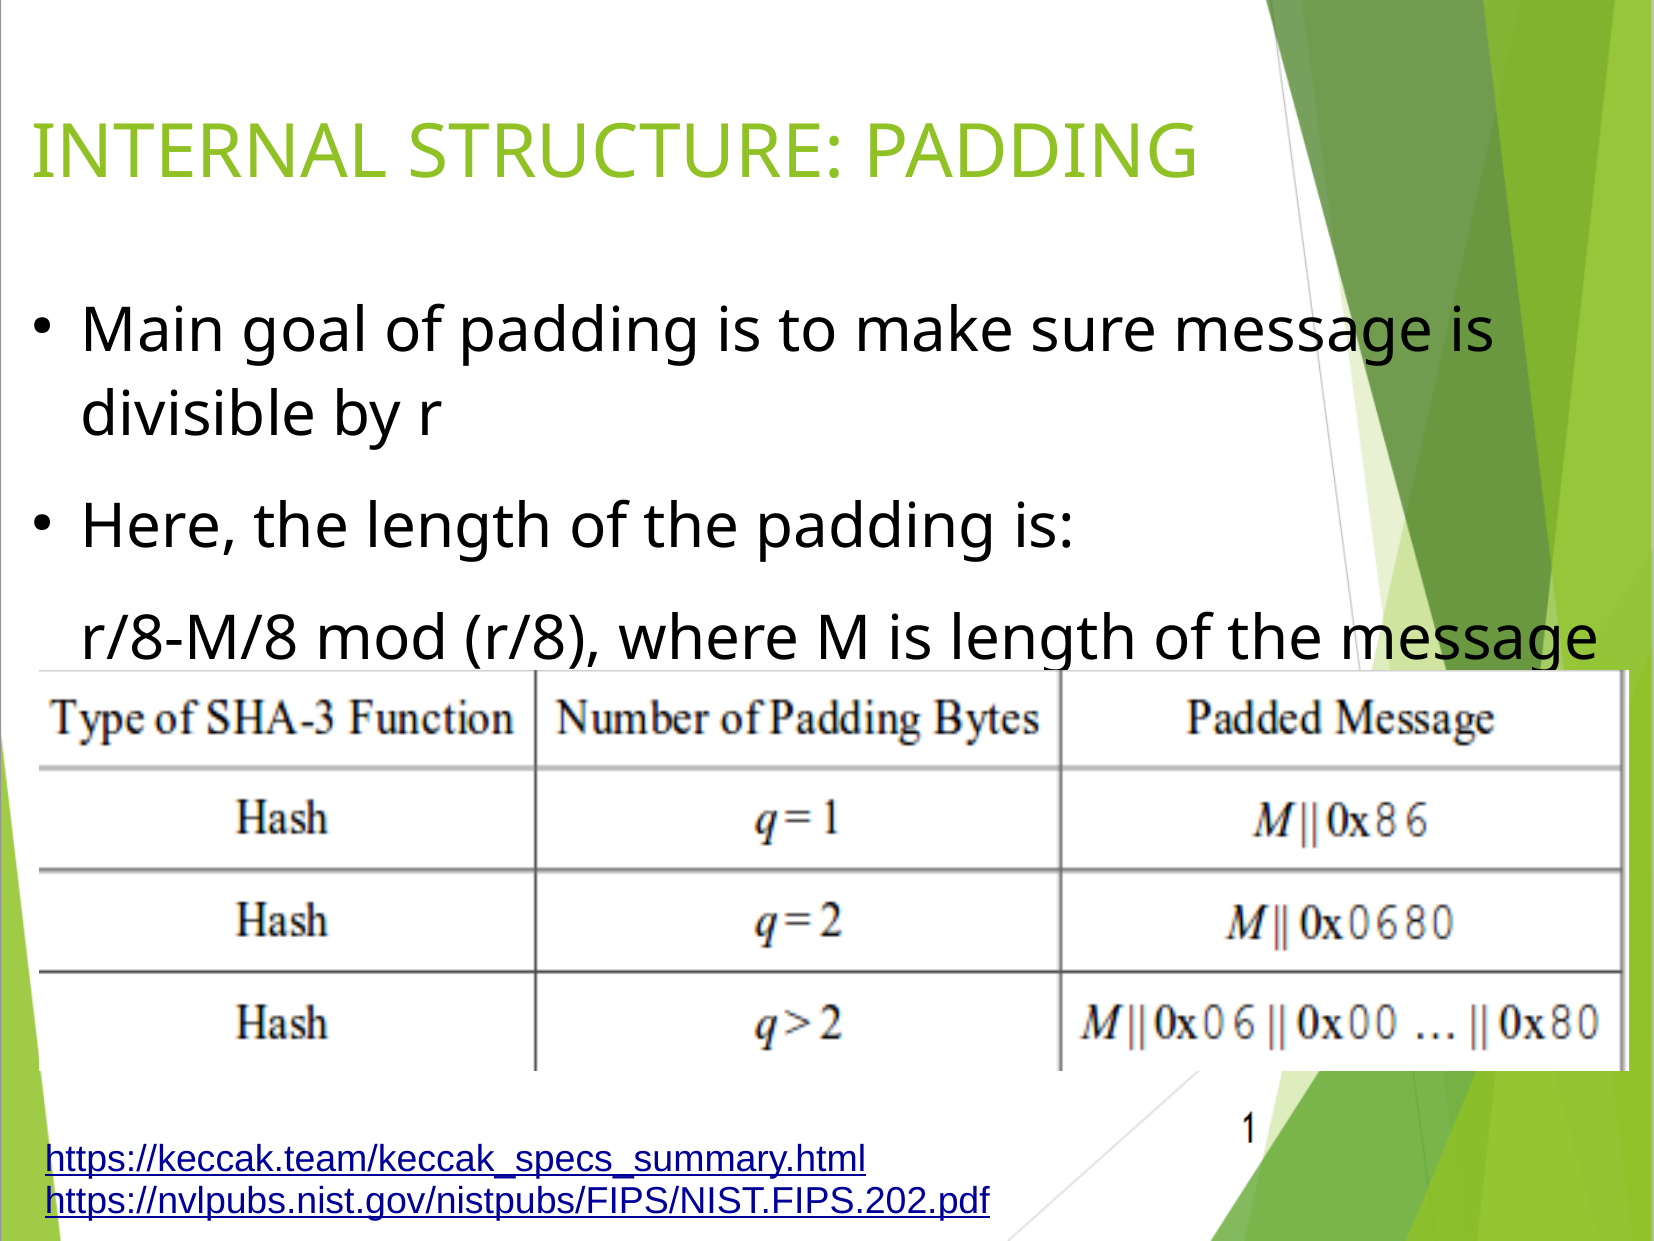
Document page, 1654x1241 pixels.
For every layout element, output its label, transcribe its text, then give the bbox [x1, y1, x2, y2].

list Main goal of padding is to make sure message is divisible by r Here, the length of the padding is: r/8-M/8 mod (r/8), where M is length of the message [15, 285, 1609, 691]
picture [0, 0, 1654, 1241]
text_box https://keccak.team/keccak_specs_summary.html https://nvlpubs.nist.gov/nistpubs/FIPS/NIST.FIPS.202.pdf [30, 1130, 1546, 1233]
title INTERNAL STRUCTURE: PADDING [0, 45, 1351, 253]
